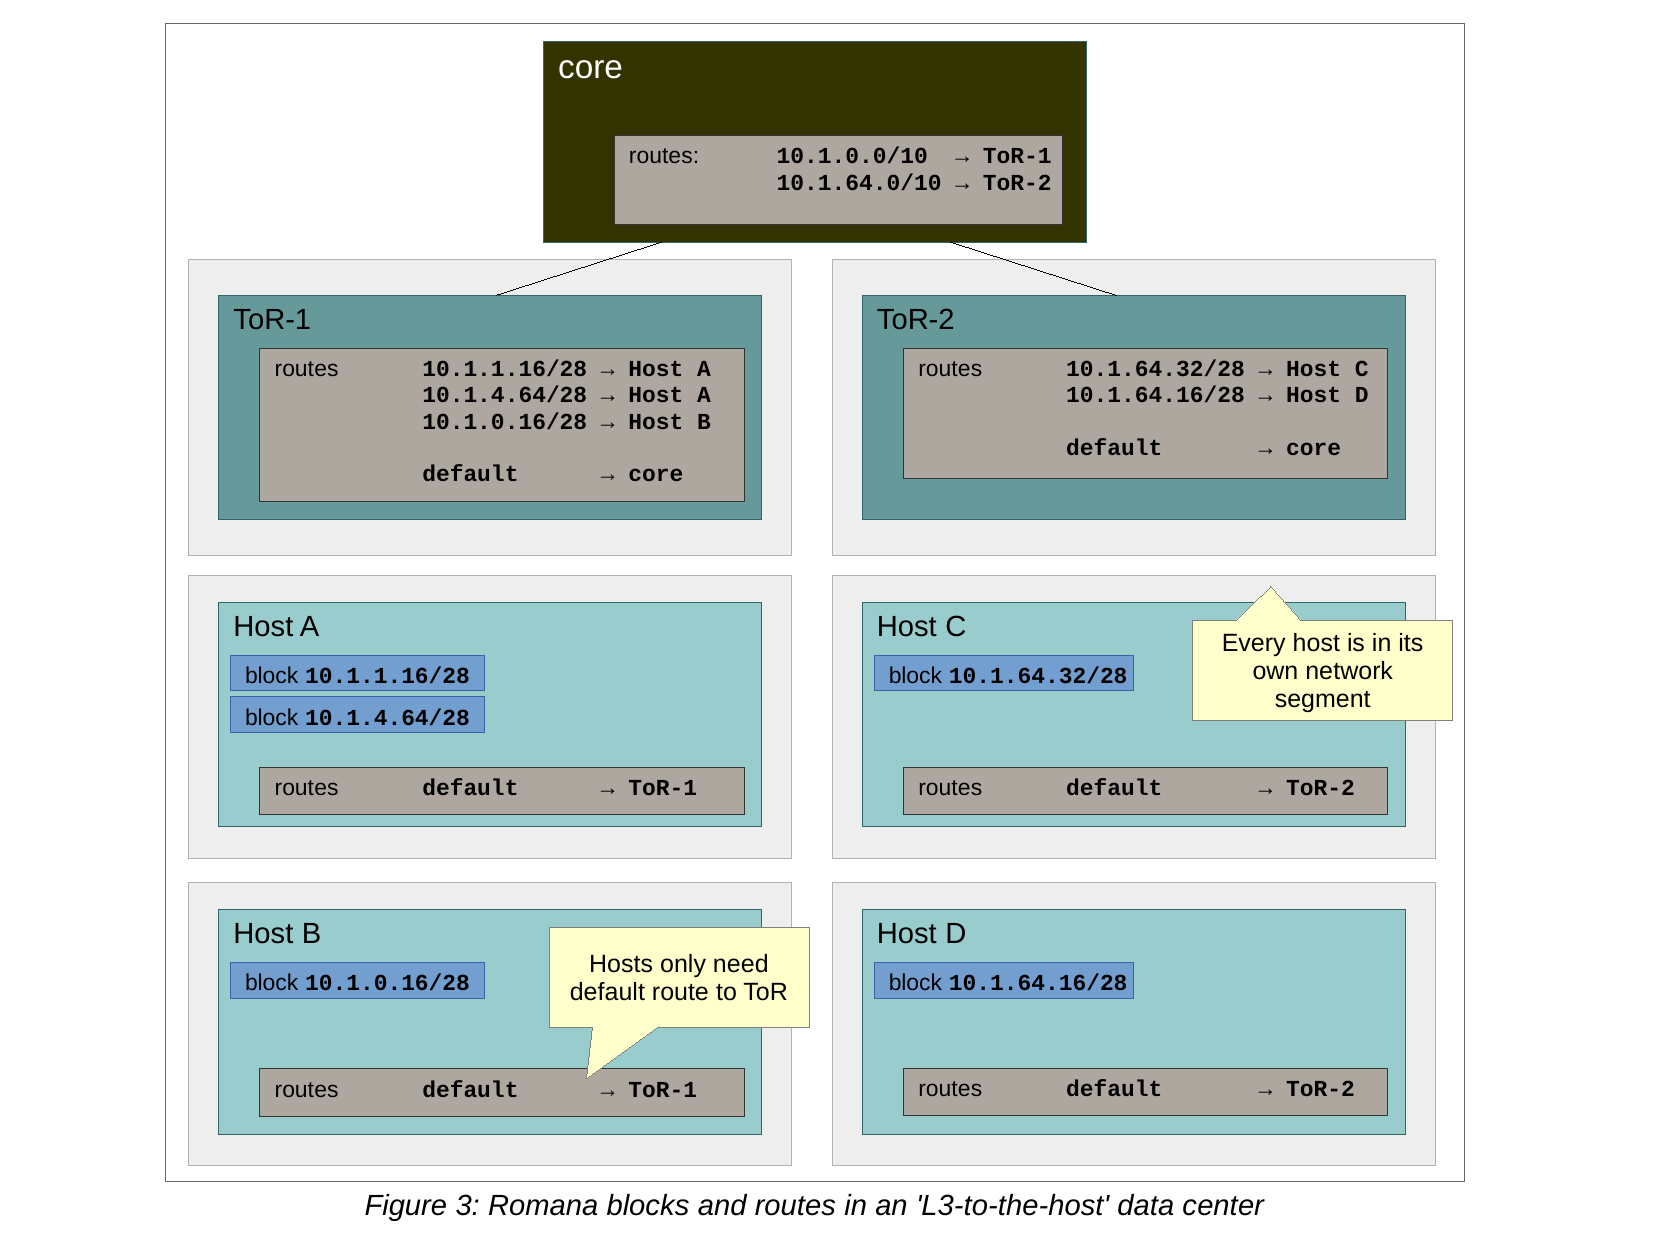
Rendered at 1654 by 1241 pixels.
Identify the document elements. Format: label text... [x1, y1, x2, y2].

text_box block 10.1.1.16/28 [230, 655, 485, 691]
text_box ToR-1 [218, 295, 762, 520]
text_box routes 10.1.64.32/28 → Host C 10.1.64.16/28 → Host D default → core [903, 348, 1388, 479]
text_box Host B [218, 909, 762, 1135]
text_box [832, 575, 1436, 859]
text_box [188, 259, 792, 556]
text_box block 10.1.64.32/28 [874, 655, 1134, 691]
text_box core [543, 41, 1087, 243]
text_box Every host is in its own network segment [1192, 586, 1453, 721]
text_box [832, 259, 1436, 556]
text_box Figure 3: Romana blocks and routes in an 'L3-to-the-host' data center [165, 1181, 1465, 1234]
text_box Host C [862, 602, 1406, 827]
text_box routes default → ToR-1 [259, 1068, 745, 1117]
text_box ToR-2 [862, 295, 1406, 520]
text_box [188, 575, 792, 859]
text_box routes 10.1.1.16/28 → Host A 10.1.4.64/28 → Host A 10.1.0.16/28 → Host B default → core [259, 348, 745, 502]
text_box Host D [862, 909, 1406, 1135]
text_box routes default → ToR-1 [259, 767, 745, 815]
text_box Host A [218, 602, 762, 827]
text_box [832, 882, 1436, 1166]
text_box block 10.1.64.16/28 [874, 962, 1134, 999]
text_box block 10.1.0.16/28 [230, 962, 485, 999]
text_box routes: 10.1.0.0/10 → ToR-1 10.1.64.0/10 → ToR-2 [614, 135, 1063, 225]
text_box routes default → ToR-2 [903, 1068, 1388, 1116]
text_box routes default → ToR-2 [903, 767, 1388, 815]
text_box [188, 882, 792, 1166]
text_box Host C [1286, 602, 1406, 620]
text_box Hosts only need default route to ToR [549, 927, 810, 1079]
text_box block 10.1.4.64/28 [230, 696, 485, 733]
